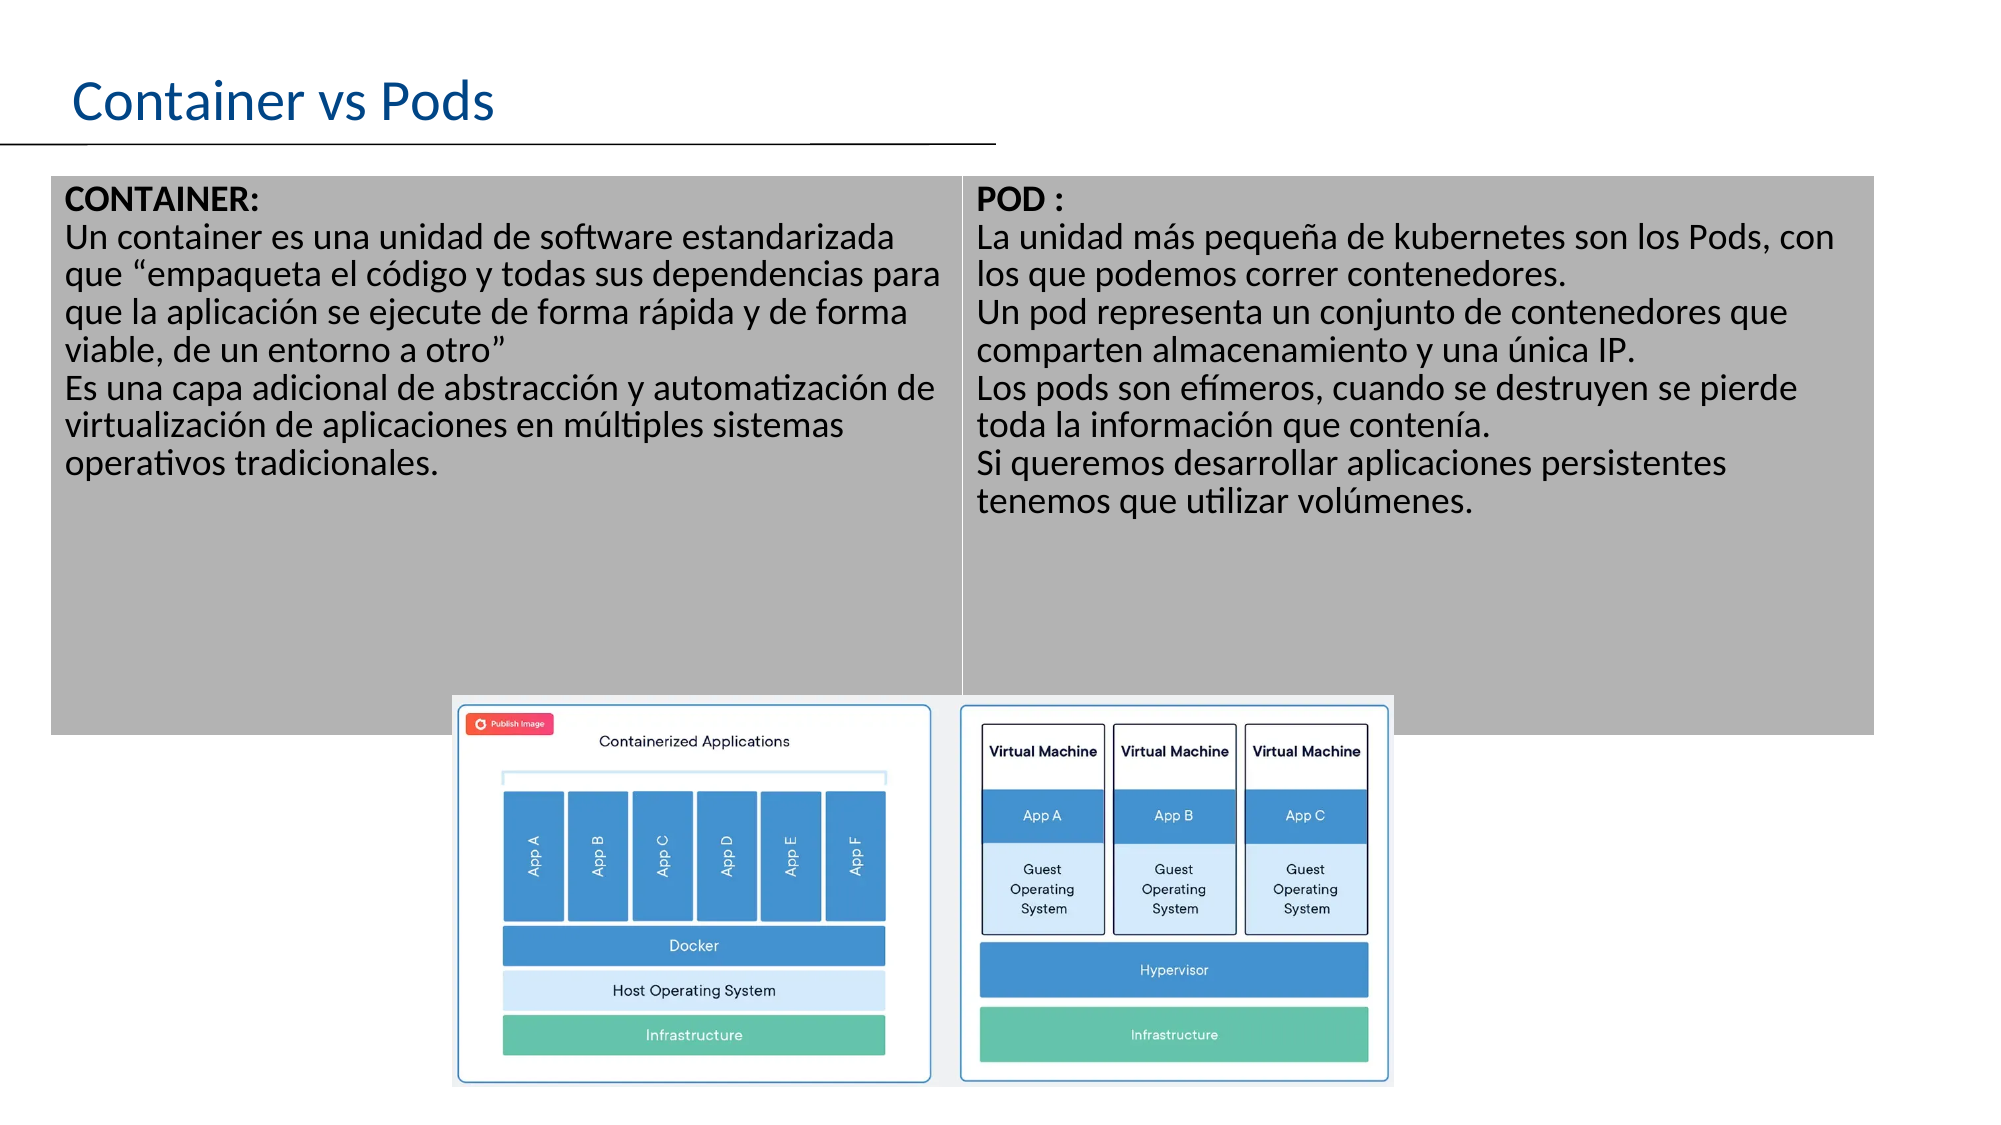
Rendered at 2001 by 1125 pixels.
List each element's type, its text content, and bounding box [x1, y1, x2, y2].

text_box Container vs Pods [57, 54, 1509, 141]
table_header POD : La unidad más pequeña de kubernetes son los Pods, con los que podemos correr contenedores. Un pod representa un conjunto de contenedores que comparten almacenamiento y una única IP. Los pods son efímeros, cuando se destruyen se pierde toda la información que contenía. Si queremos desarrollar aplicaciones persistentes tenemos que utilizar volúmenes. [963, 176, 1874, 735]
table_header CONTAINER: Un container es una unidad de software estandarizada que “empaqueta el código y todas sus dependencias para que la aplicación se ejecute de forma rápida y de forma viable, de un entorno a otro” Es una capa adicional de abstracción y automatización de virtualización de aplicaciones en múltiples sistemas operativos tradicionales. [51, 176, 962, 735]
picture [452, 695, 1394, 1087]
